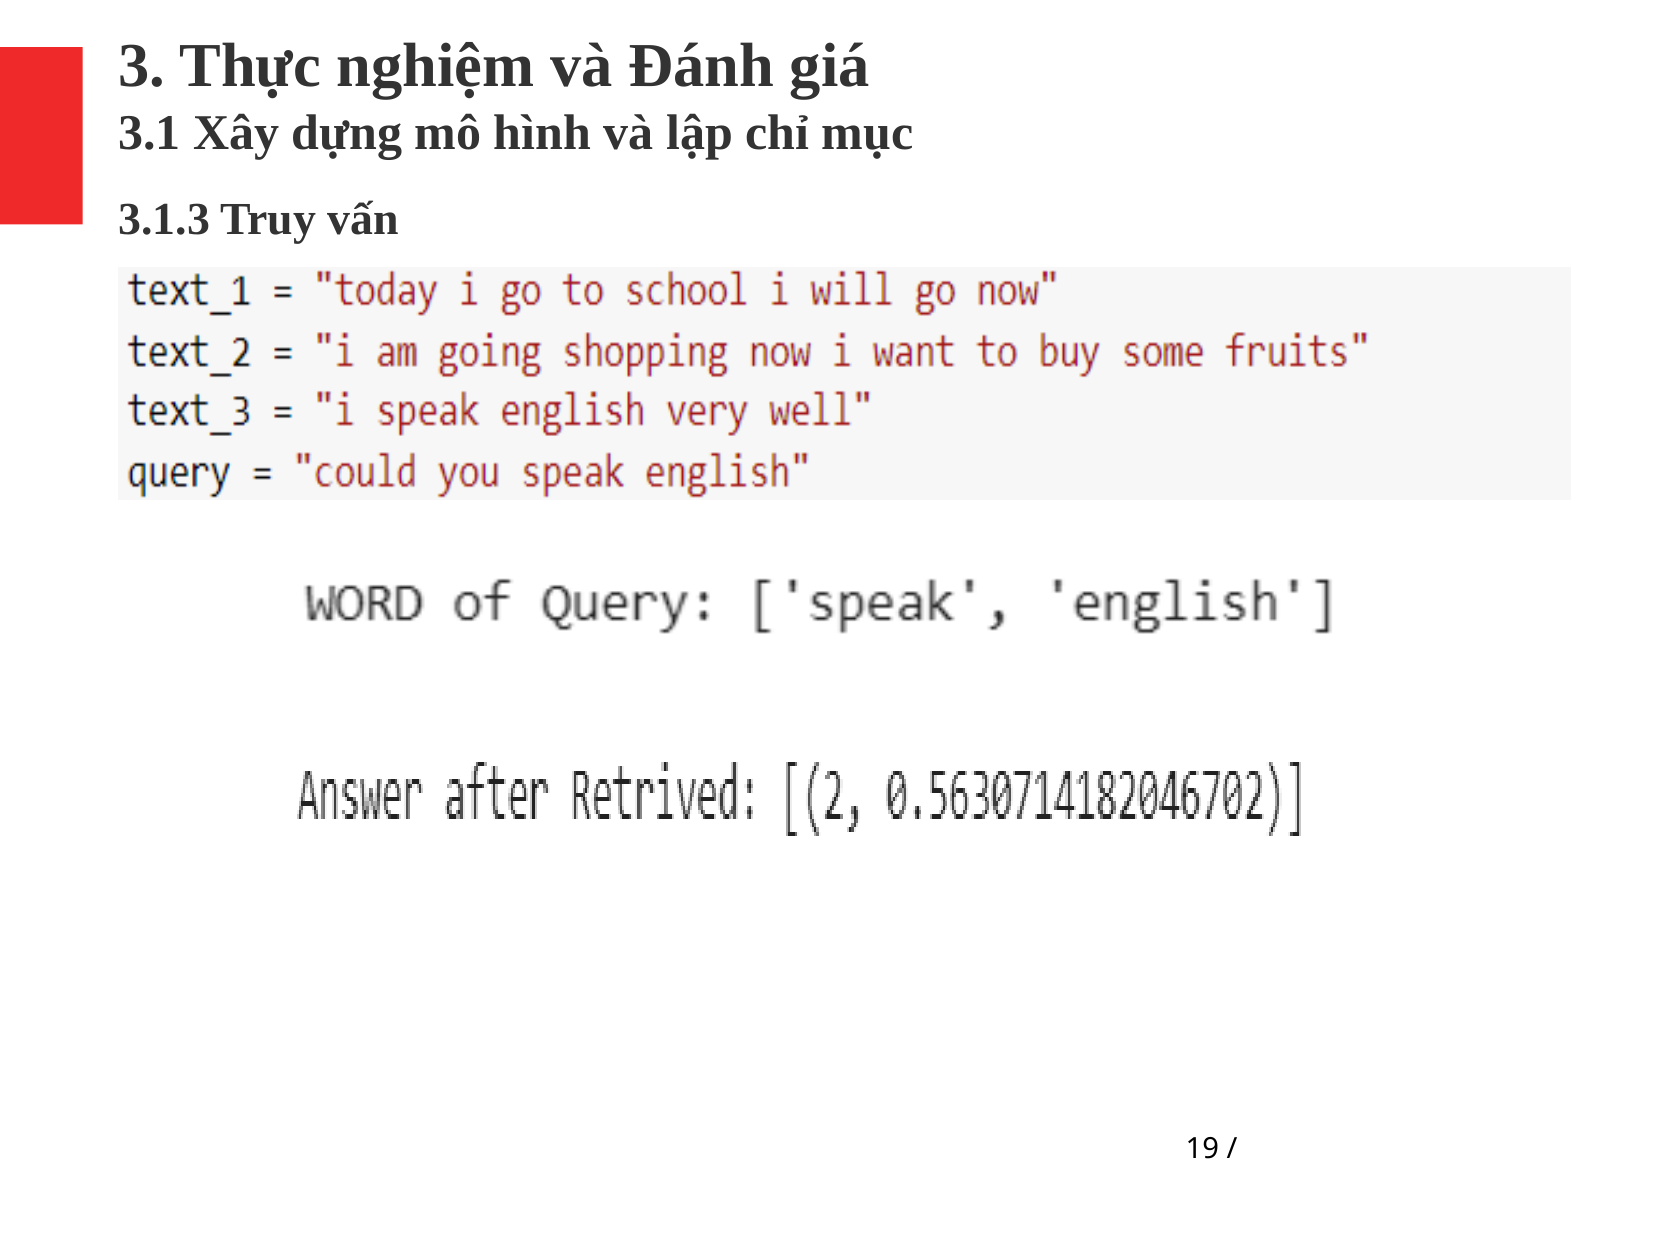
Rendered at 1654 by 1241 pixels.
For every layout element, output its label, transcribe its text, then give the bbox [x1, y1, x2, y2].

picture [284, 706, 1328, 880]
picture [118, 267, 1571, 500]
text_box 3.1 Xây dựng mô hình và lập chỉ mục 3.1.3 Truy vấn [118, 99, 1296, 267]
picture [284, 559, 1369, 646]
text_box / [1185, 1129, 1571, 1216]
text_box 3. Thực nghiệm và Đánh giá [118, 23, 1571, 100]
